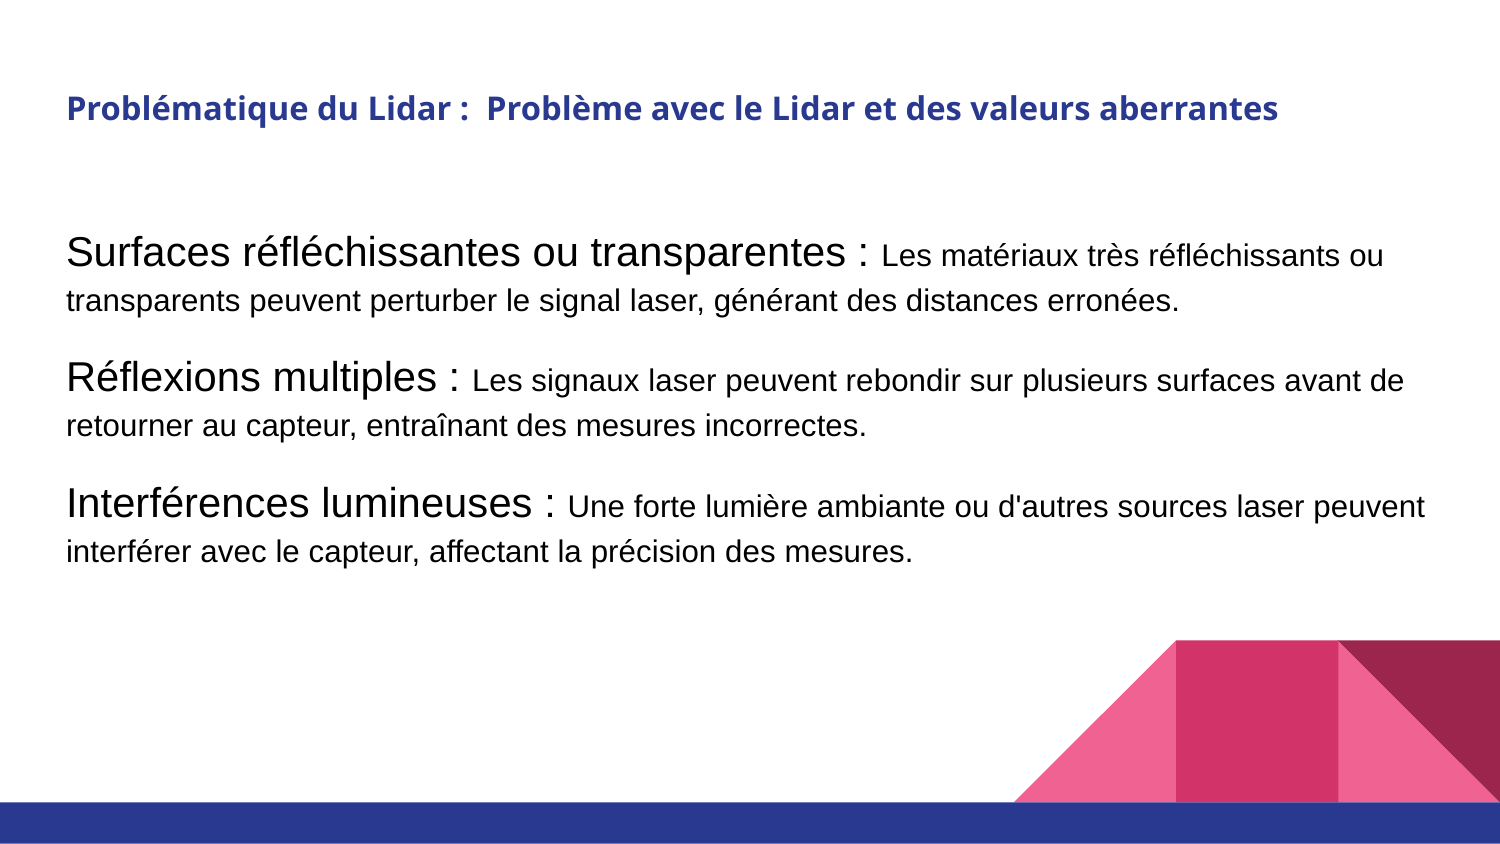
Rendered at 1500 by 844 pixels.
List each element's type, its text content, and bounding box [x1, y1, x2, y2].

list Surfaces réfléchissantes ou transparentes : Les matériaux très réfléchissants ou transparents peuvent perturber le signal laser, générant des distances erronées. Réflexions multiples : Les signaux laser peuvent rebondir sur plusieurs surfaces avant de retourner au capteur, entraînant des mesures incorrectes. Interférences lumineuses : Une forte lumière ambiante ou d'autres sources laser peuvent interférer avec le capteur, affectant la précision des mesures. [51, 201, 1449, 750]
title Problématique du Lidar : Problème avec le Lidar et des valeurs aberrantes [51, 67, 1449, 167]
